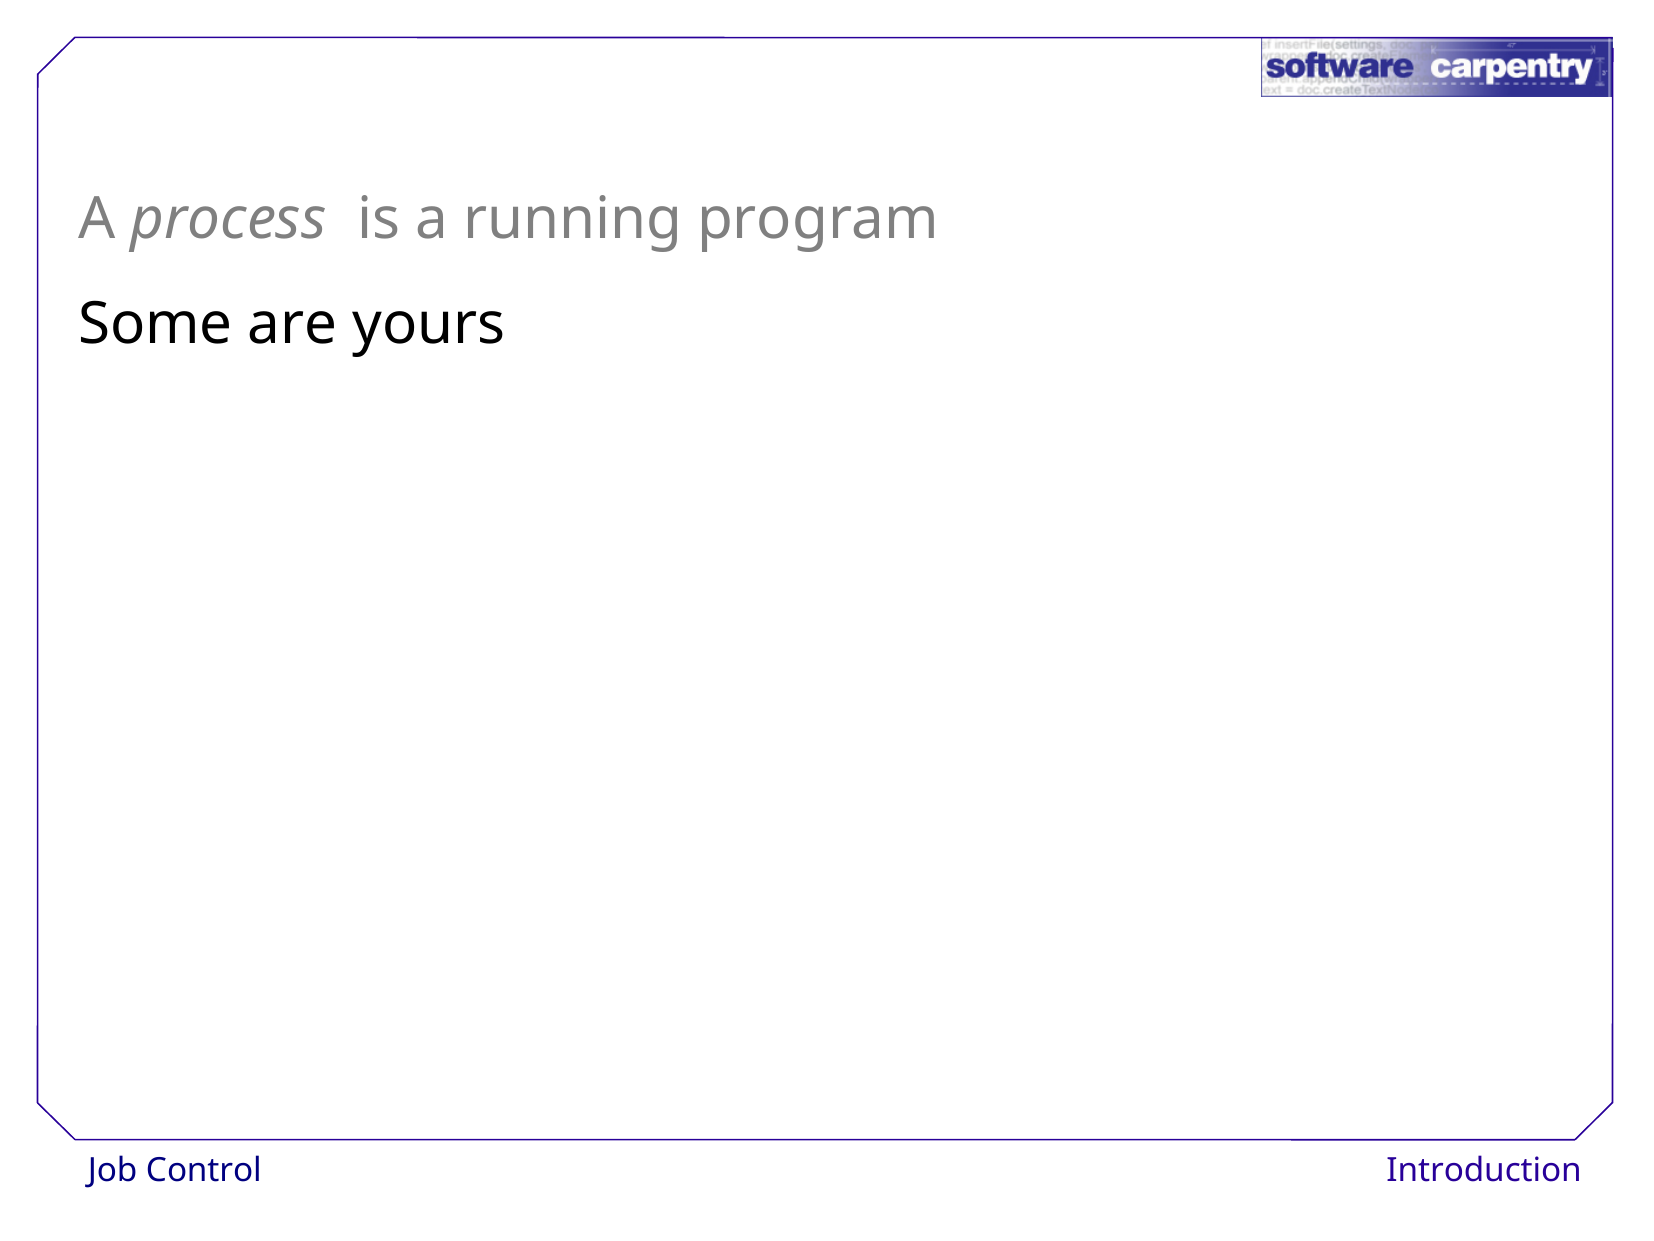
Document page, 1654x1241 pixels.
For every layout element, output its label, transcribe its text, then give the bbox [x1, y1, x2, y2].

text_box A process is a running program Some are yours [63, 137, 1105, 364]
picture [1261, 39, 1613, 97]
